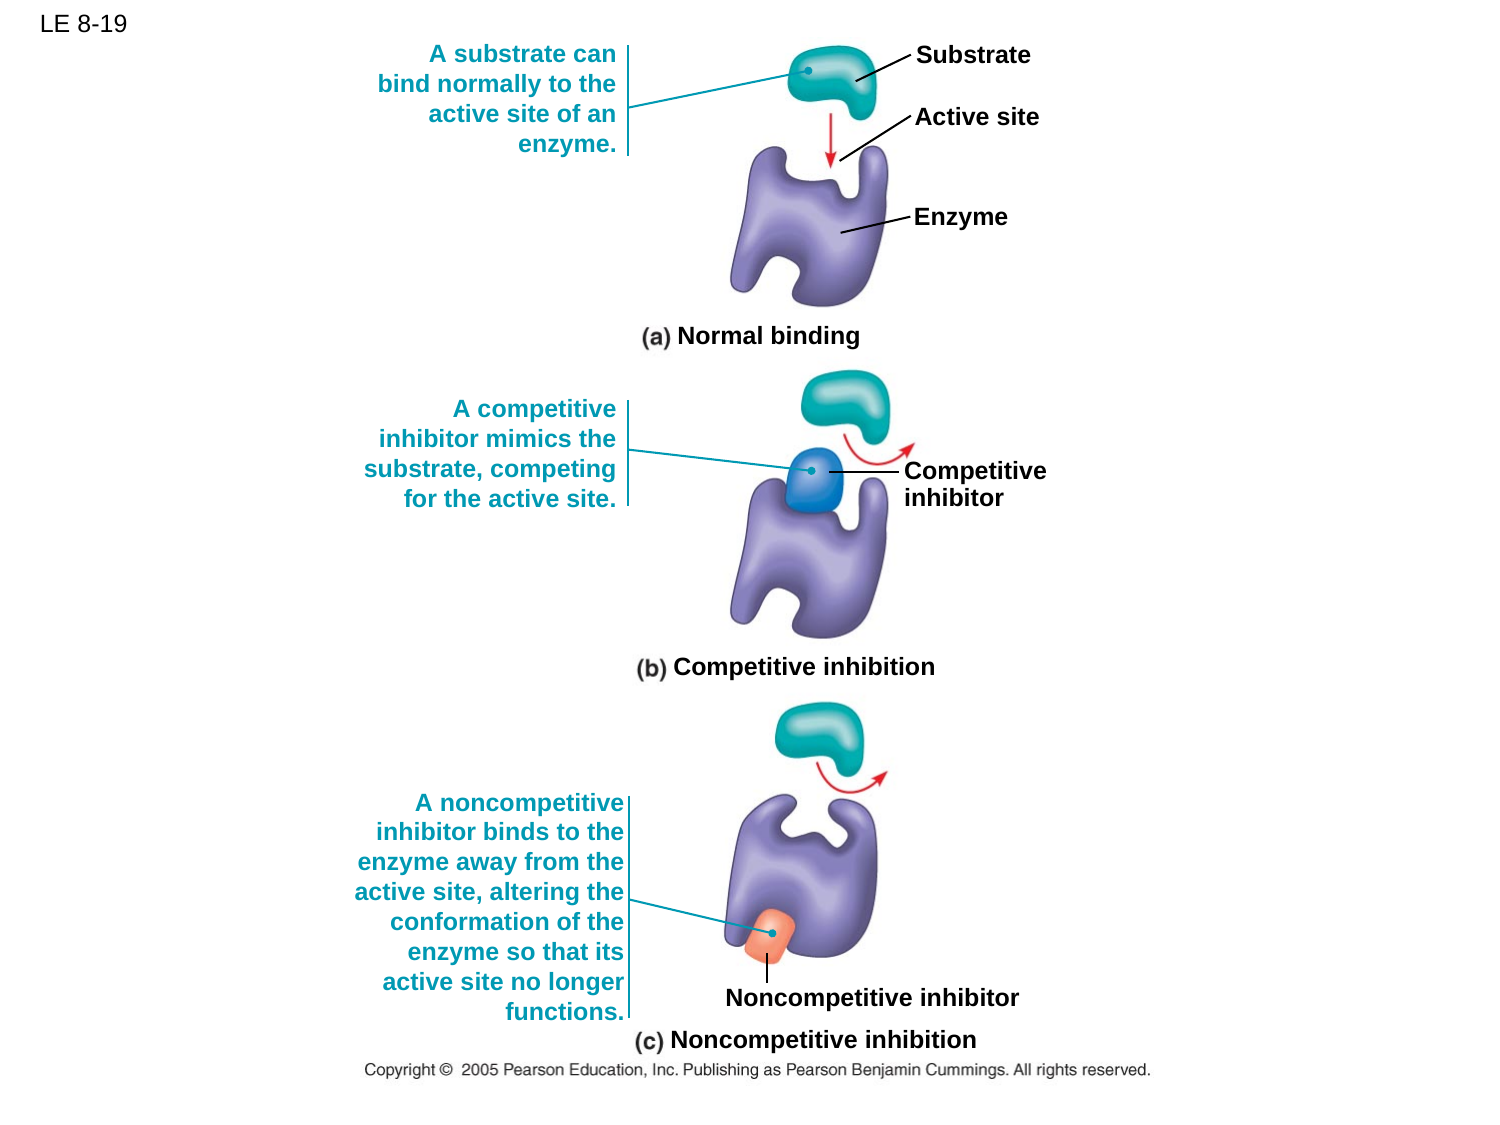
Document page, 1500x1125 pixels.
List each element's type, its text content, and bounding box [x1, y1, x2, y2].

text_box Competitive inhibitor [904, 458, 1071, 518]
text_box A noncompetitive inhibitor binds to the enzyme away from the active site, altering the conformation of the enzyme so that its active site no longer functions. [351, 785, 625, 1031]
text_box Enzyme [913, 200, 1040, 234]
text_box Substrate [916, 38, 1042, 73]
text_box Competitive inhibition [673, 656, 944, 695]
text_box Noncompetitive inhibitor [725, 987, 1038, 1027]
text_box A substrate can bind normally to the active site of an enzyme. [361, 38, 618, 195]
text_box Noncompetitive inhibition [670, 1029, 983, 1068]
text_box Normal binding [677, 325, 870, 359]
text_box A competitive inhibitor mimics the substrate, competing for the active site. [361, 392, 618, 550]
title LE 8-19 [24, 0, 351, 51]
text_box Active site [914, 99, 1040, 134]
picture [336, 37, 1164, 1088]
